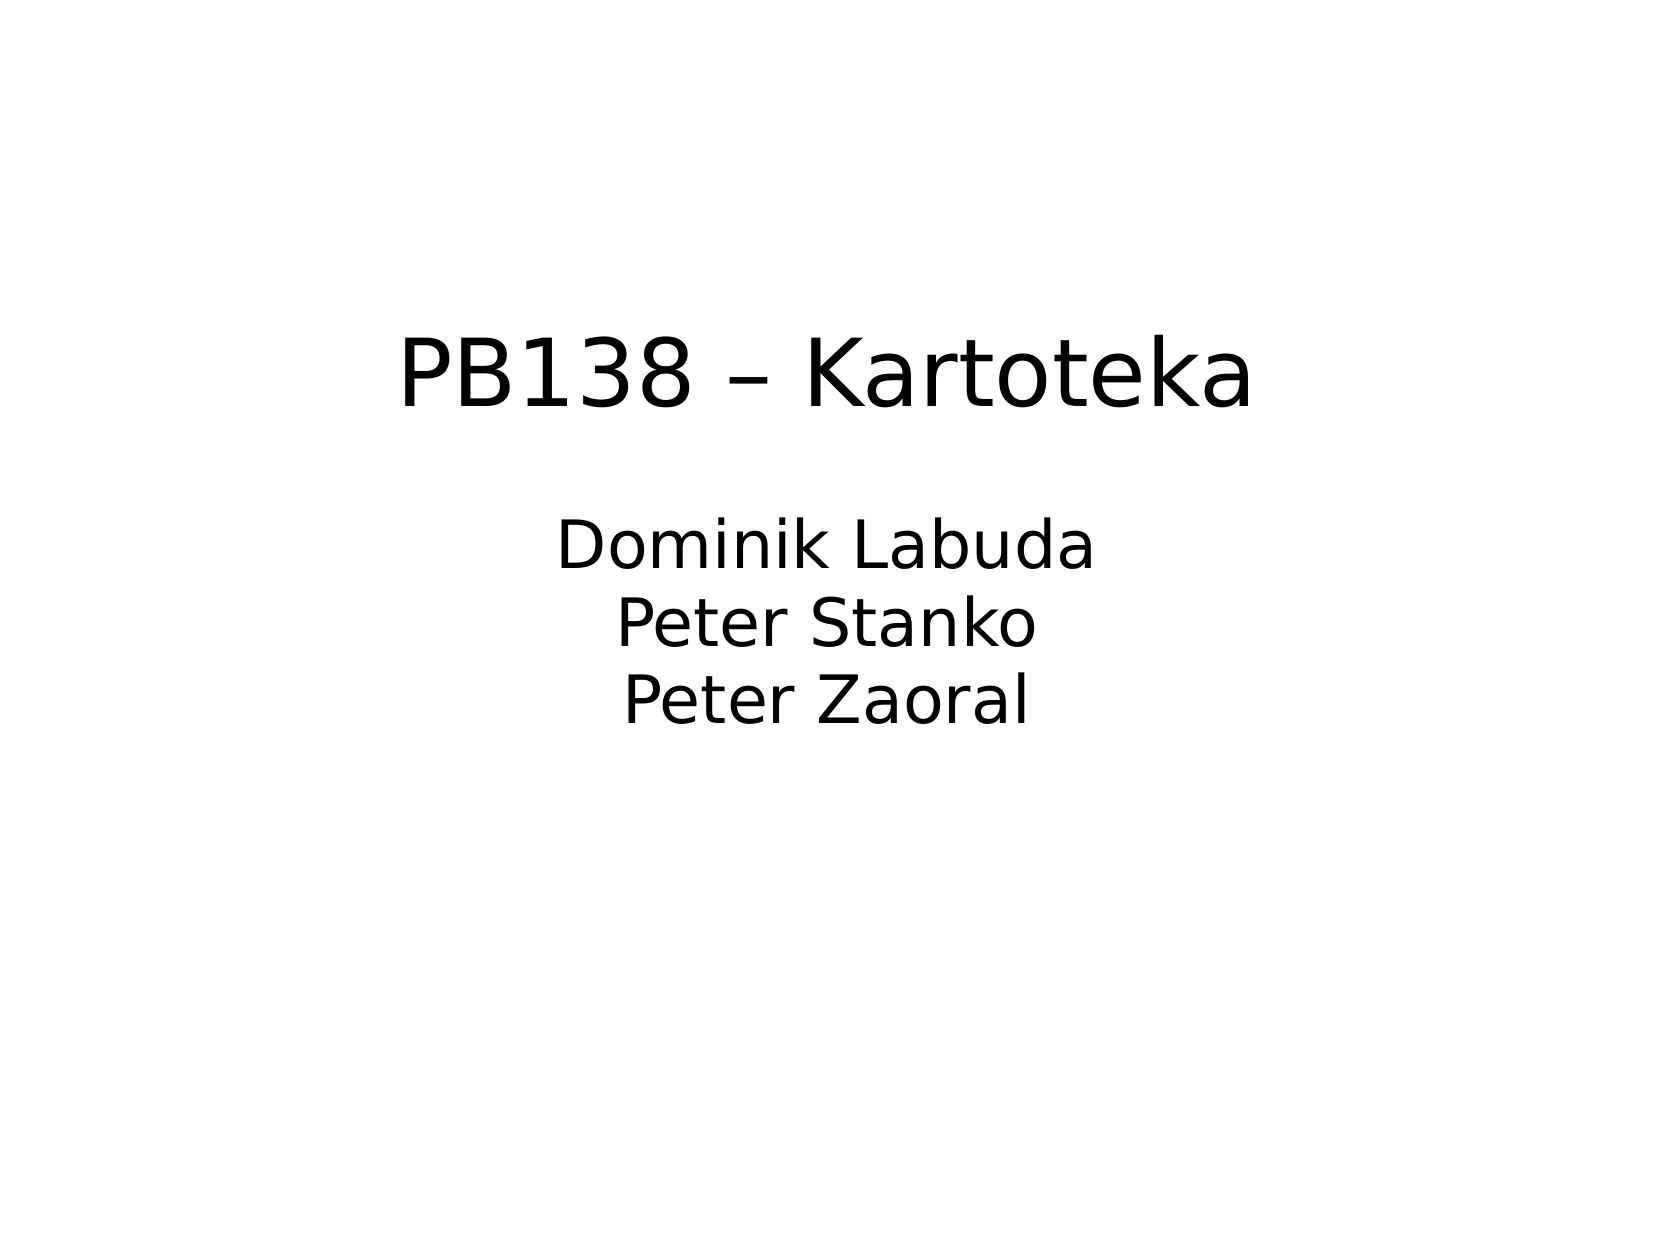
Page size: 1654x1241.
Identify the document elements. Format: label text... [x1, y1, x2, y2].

subtitle PB138 – Kartoteka Dominik Labuda Peter Stanko Peter Zaoral [82, 49, 1571, 1010]
